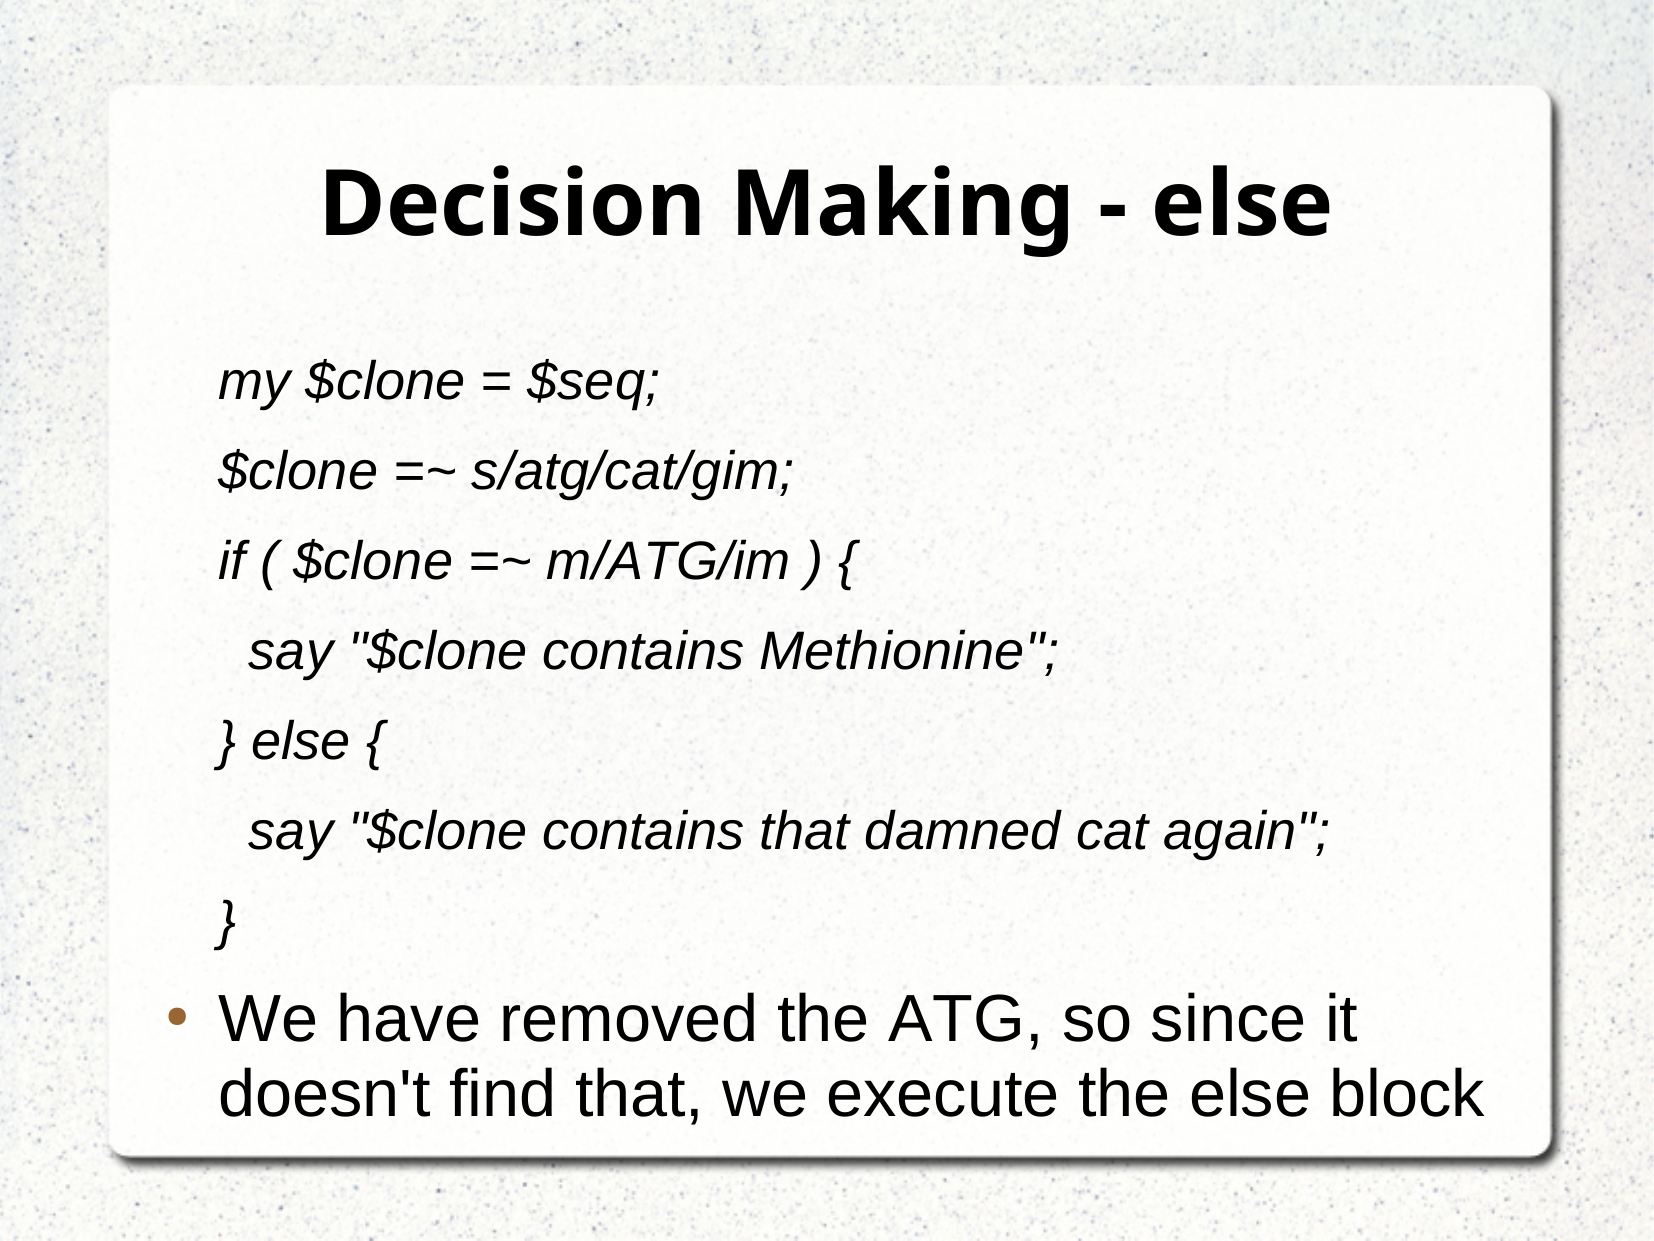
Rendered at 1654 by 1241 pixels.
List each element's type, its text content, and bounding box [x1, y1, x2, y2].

title Decision Making - else [118, 96, 1536, 304]
list my $clone = $seq; $clone =~ s/atg/cat/gim; if ( $clone =~ m/ATG/im ) { say "$clone contains Methionine"; } else { say "$clone contains that damned cat again"; } We have removed the ATG, so since it doesn't find that, we execute the else block [147, 350, 1506, 1131]
picture [0, 0, 1654, 1241]
